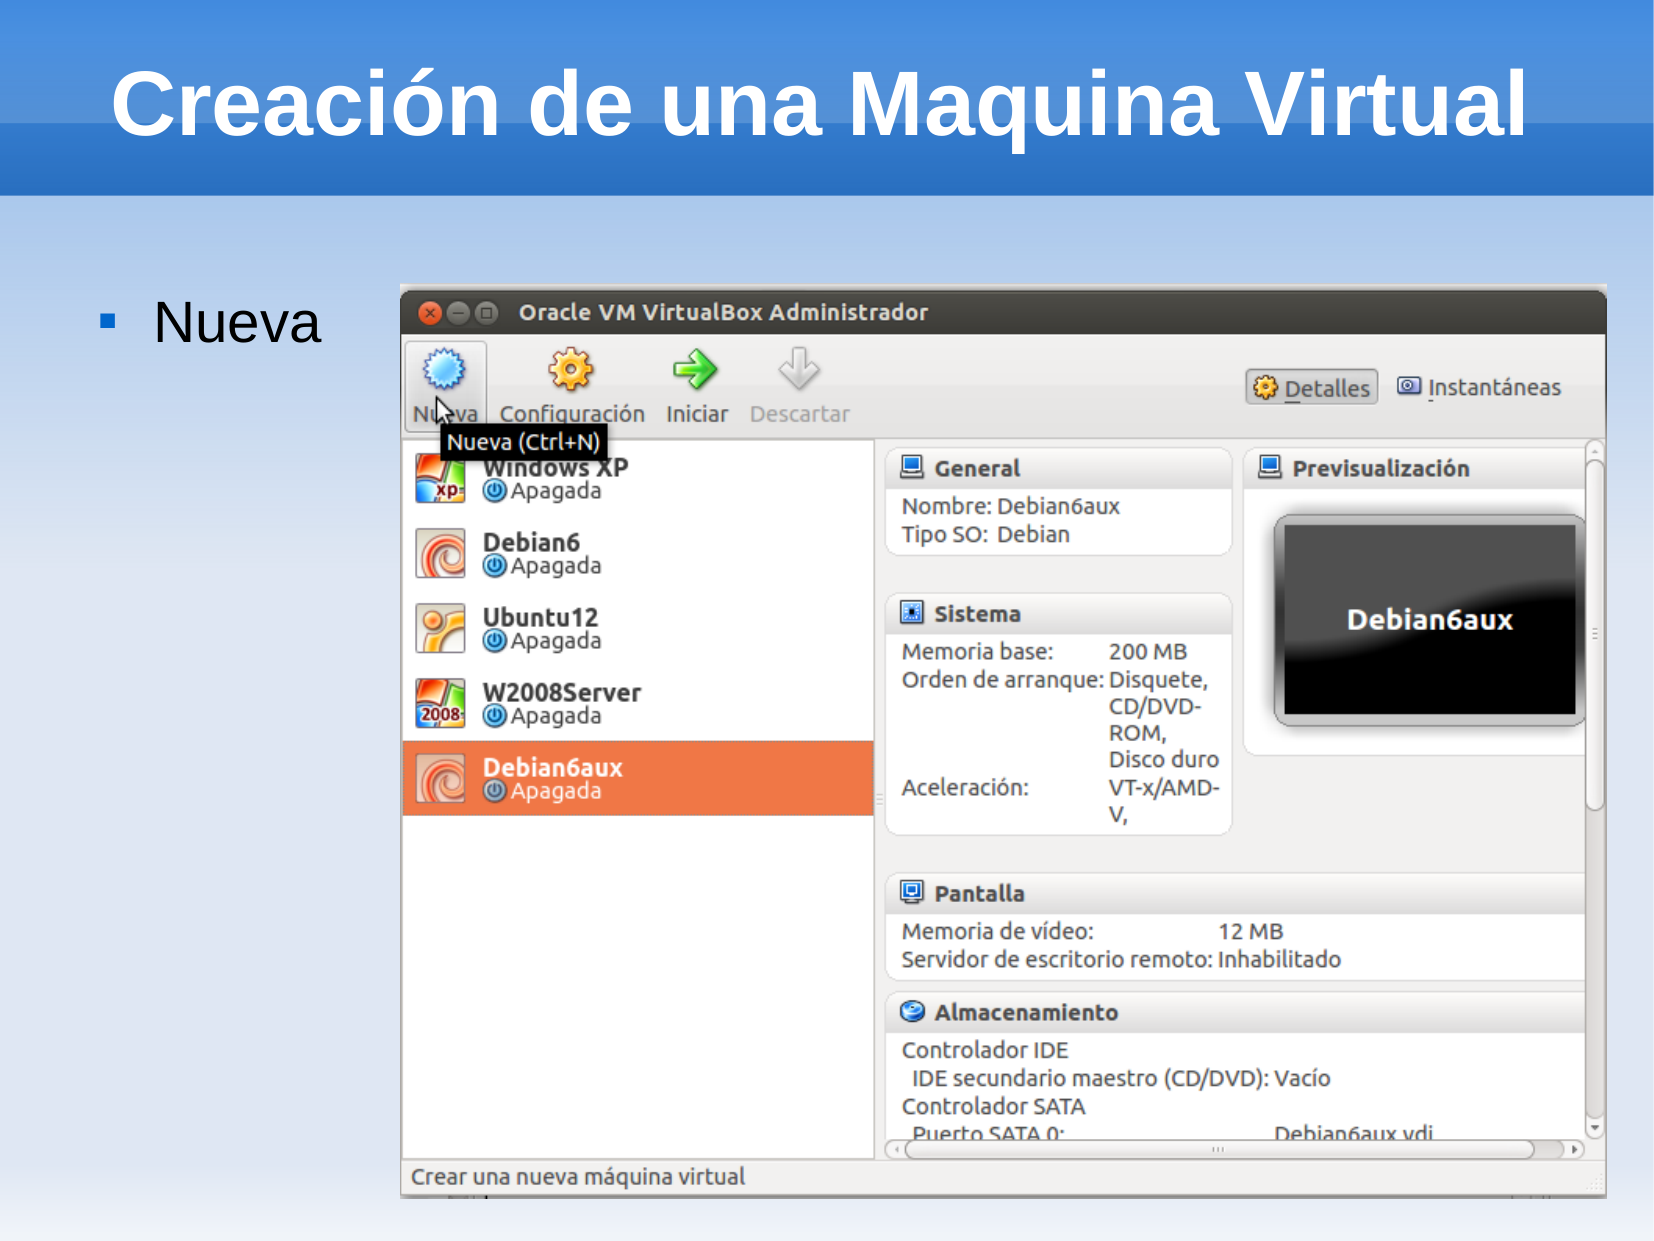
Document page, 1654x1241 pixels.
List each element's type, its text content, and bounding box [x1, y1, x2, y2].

list Nueva [82, 290, 400, 1109]
picture [0, 0, 1654, 1241]
title Creación de una Maquina Virtual [76, 0, 1565, 208]
